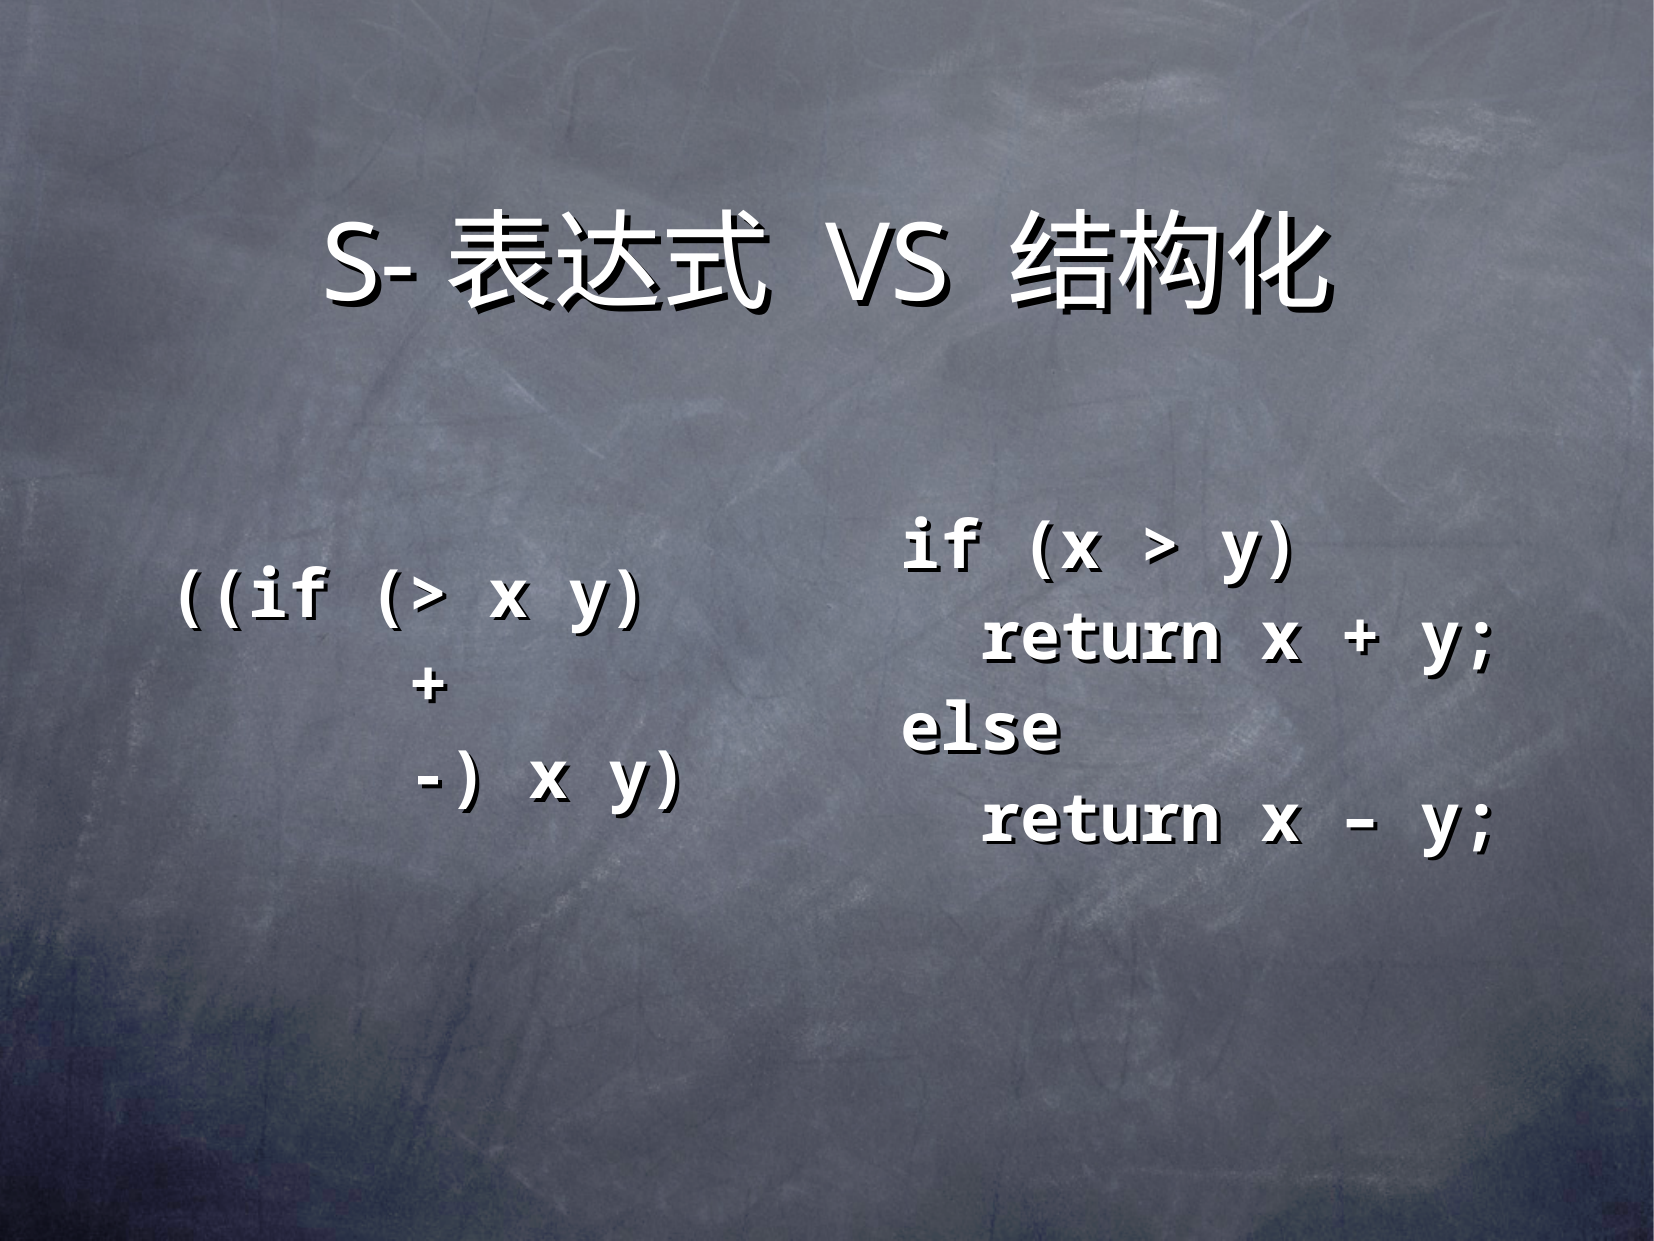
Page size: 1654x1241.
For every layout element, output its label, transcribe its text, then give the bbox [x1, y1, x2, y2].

picture [0, 0, 1654, 1241]
text_box if (x > y) return x + y; else return x – y; [885, 490, 1654, 862]
text_box ((if (> x y) + -) x y) [153, 538, 756, 821]
title S-表达式 VS 结构化 [82, 149, 1571, 357]
